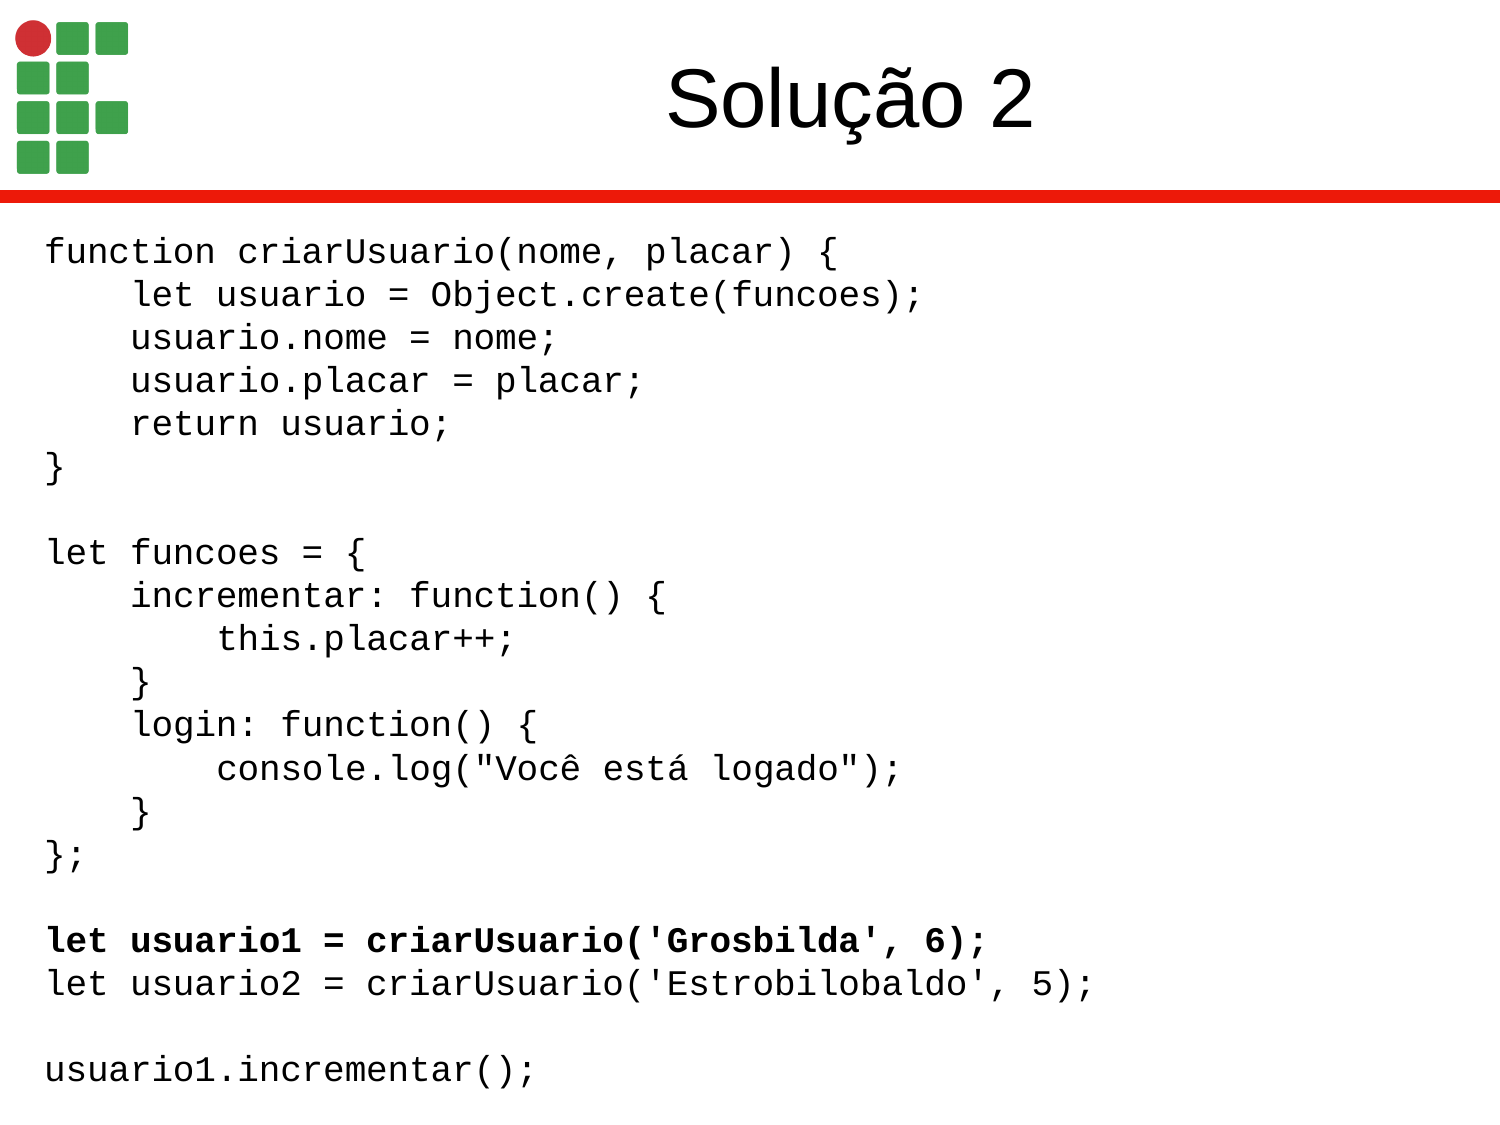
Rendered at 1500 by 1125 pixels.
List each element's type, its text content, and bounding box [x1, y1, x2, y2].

list function criarUsuario(nome, placar) { let usuario = Object.create(funcoes); usuario.nome = nome; usuario.placar = placar; return usuario; } let funcoes = { incrementar: function() { this.placar++; } login: function() { console.log("Você está logado"); } }; let usuario1 = criarUsuario('Grosbilda', 6); let usuario2 = criarUsuario('Estrobilobaldo', 5); usuario1.incrementar(); [29, 219, 1471, 1099]
picture [14, 16, 130, 178]
title Solução 2 [230, 0, 1471, 202]
